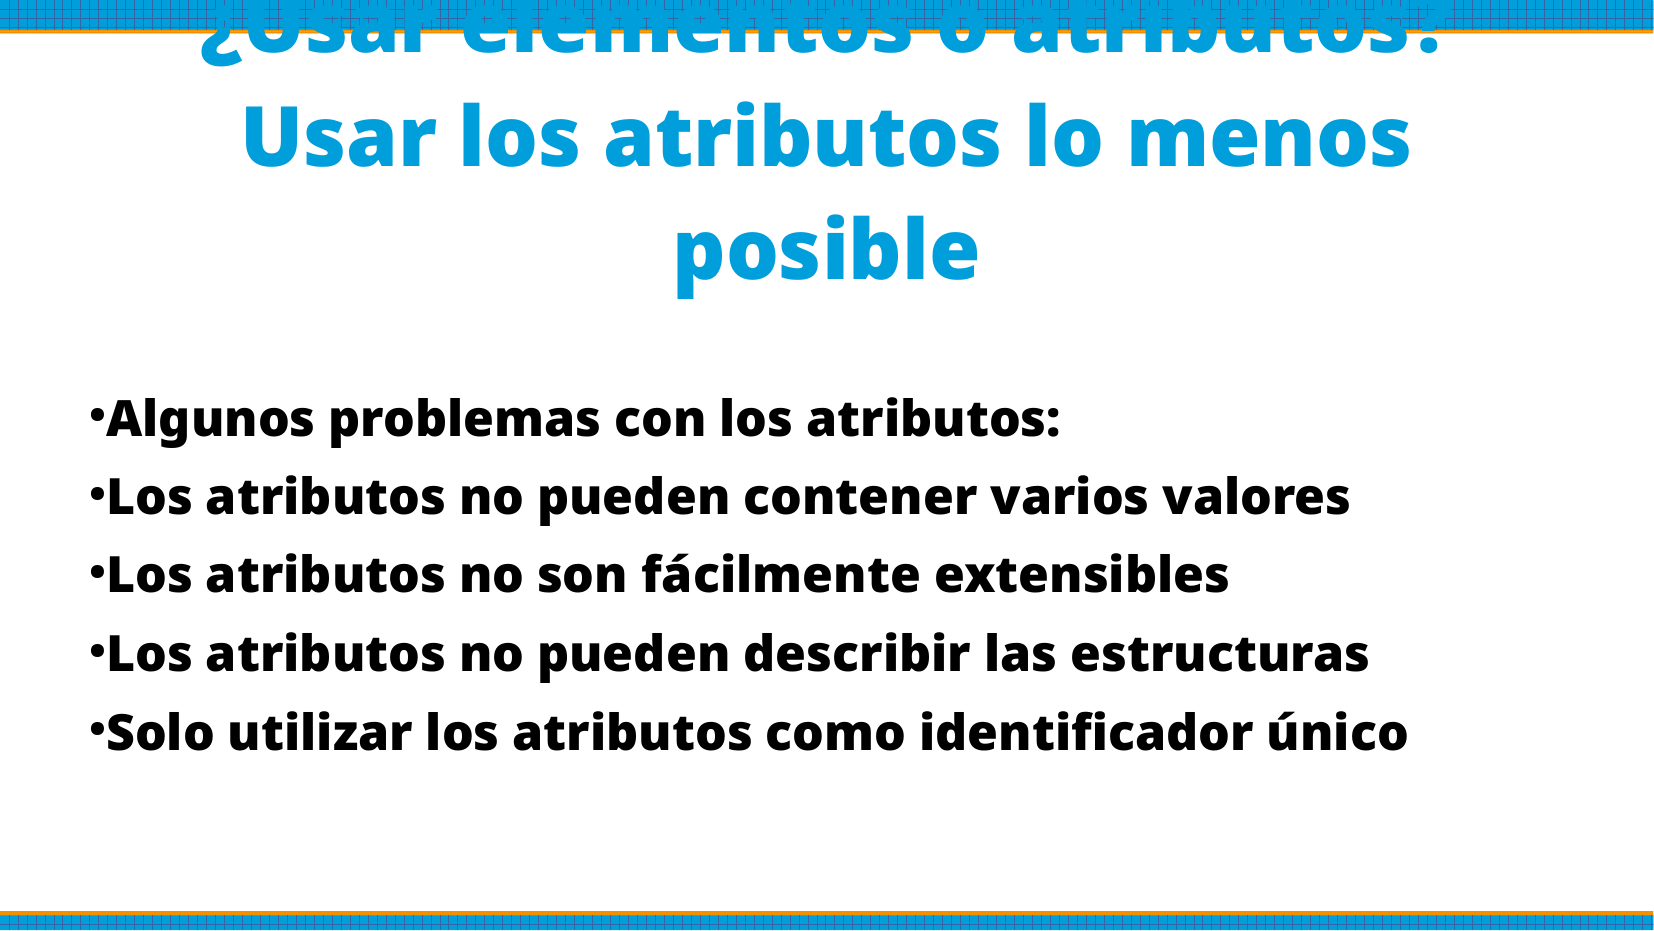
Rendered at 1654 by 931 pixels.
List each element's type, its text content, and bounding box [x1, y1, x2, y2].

subtitle ¿Usar elementos o atributos? Usar los atributos lo menos posible Algunos problemas con los atributos: Los atributos no pueden contener varios valores Los atributos no son fácilmente extensibles Los atributos no pueden describir las estructuras Solo utilizar los atributos como identificador único [88, 44, 1565, 798]
